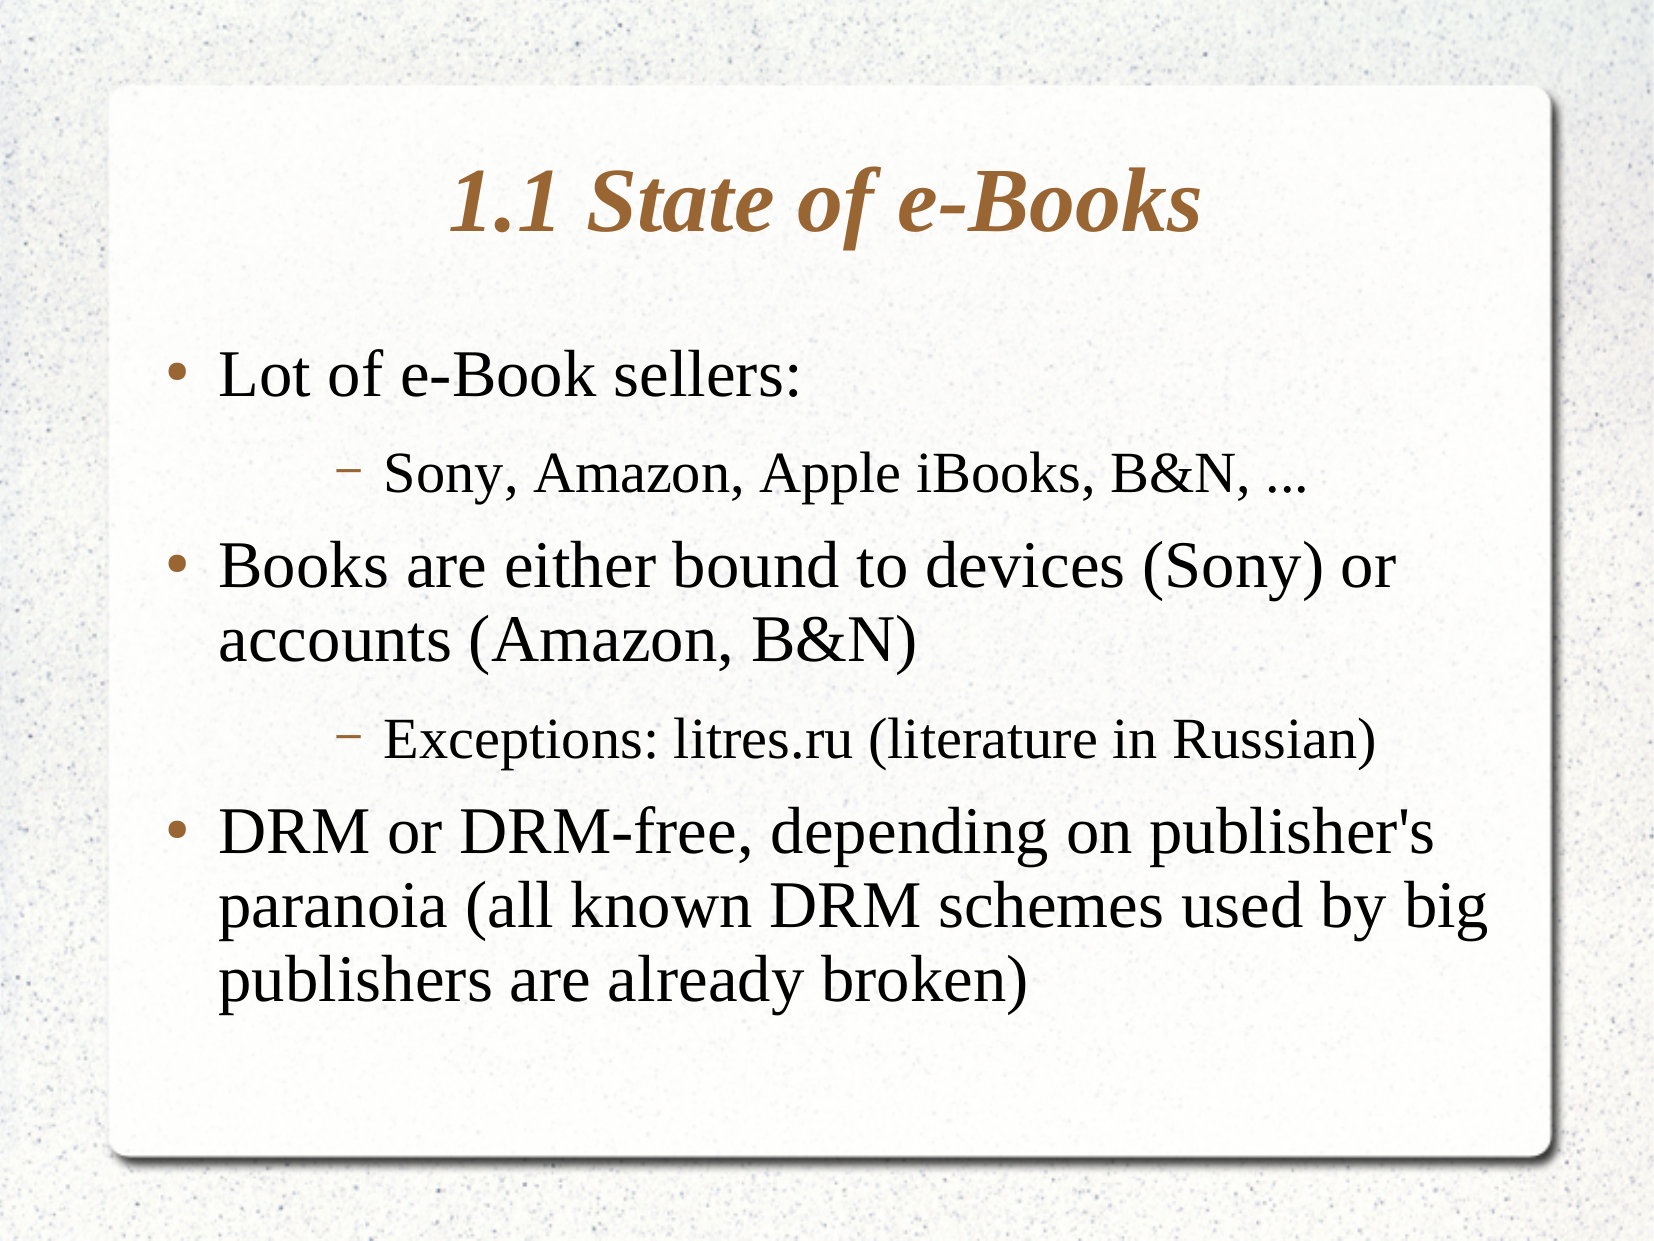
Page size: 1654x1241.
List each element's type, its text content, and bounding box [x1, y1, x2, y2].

title 1.1 State of e-Books [118, 104, 1536, 297]
picture [0, 0, 1654, 1241]
list Lot of e-Book sellers: Sony, Amazon, Apple iBooks, B&N, ... Books are either bound to devices (Sony) or accounts (Amazon, B&N) Exceptions: litres.ru (literature in Russian) DRM or DRM-free, depending on publisher's paranoia (all known DRM schemes used by big publishers are already broken) [147, 336, 1506, 1141]
